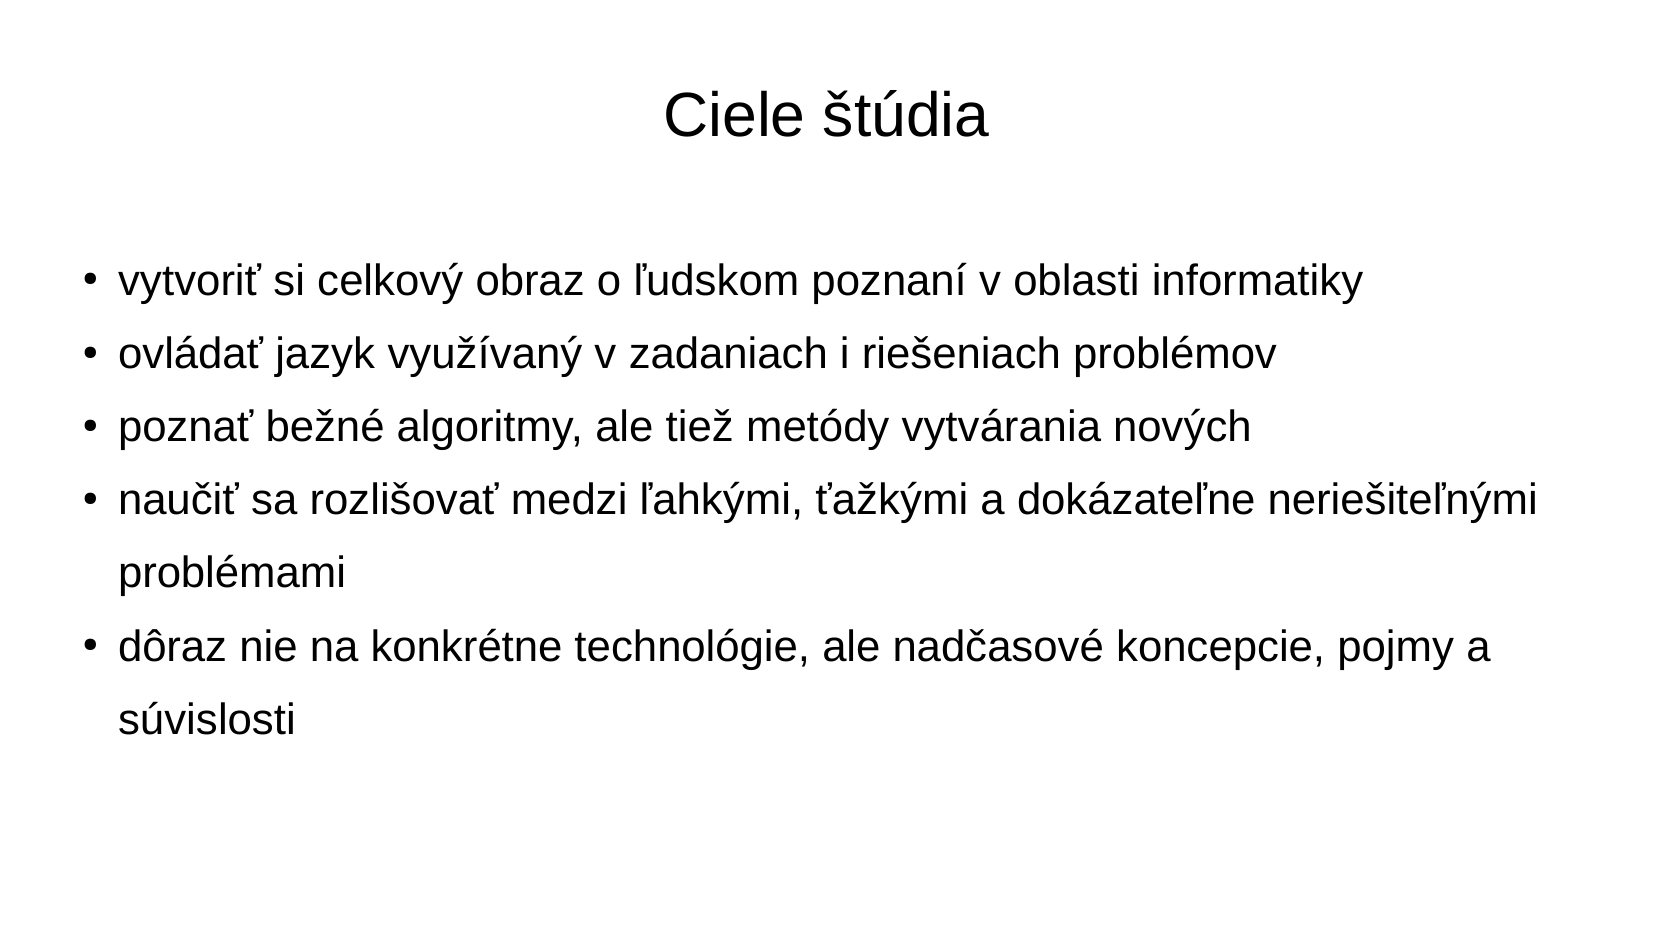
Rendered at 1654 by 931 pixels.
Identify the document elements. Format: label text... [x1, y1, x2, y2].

subtitle vytvoriť si celkový obraz o ľudskom poznaní v oblasti informatiky ovládať jazyk využívaný v zadaniach i riešeniach problémov poznať bežné algoritmy, ale tiež metódy vytvárania nových naučiť sa rozlišovať medzi ľahkými, ťažkými a dokázateľne neriešiteľnými problémami dôraz nie na konkrétne technológie, ale nadčasové koncepcie, pojmy a súvislosti [82, 217, 1571, 758]
title Ciele štúdia [82, 37, 1571, 193]
